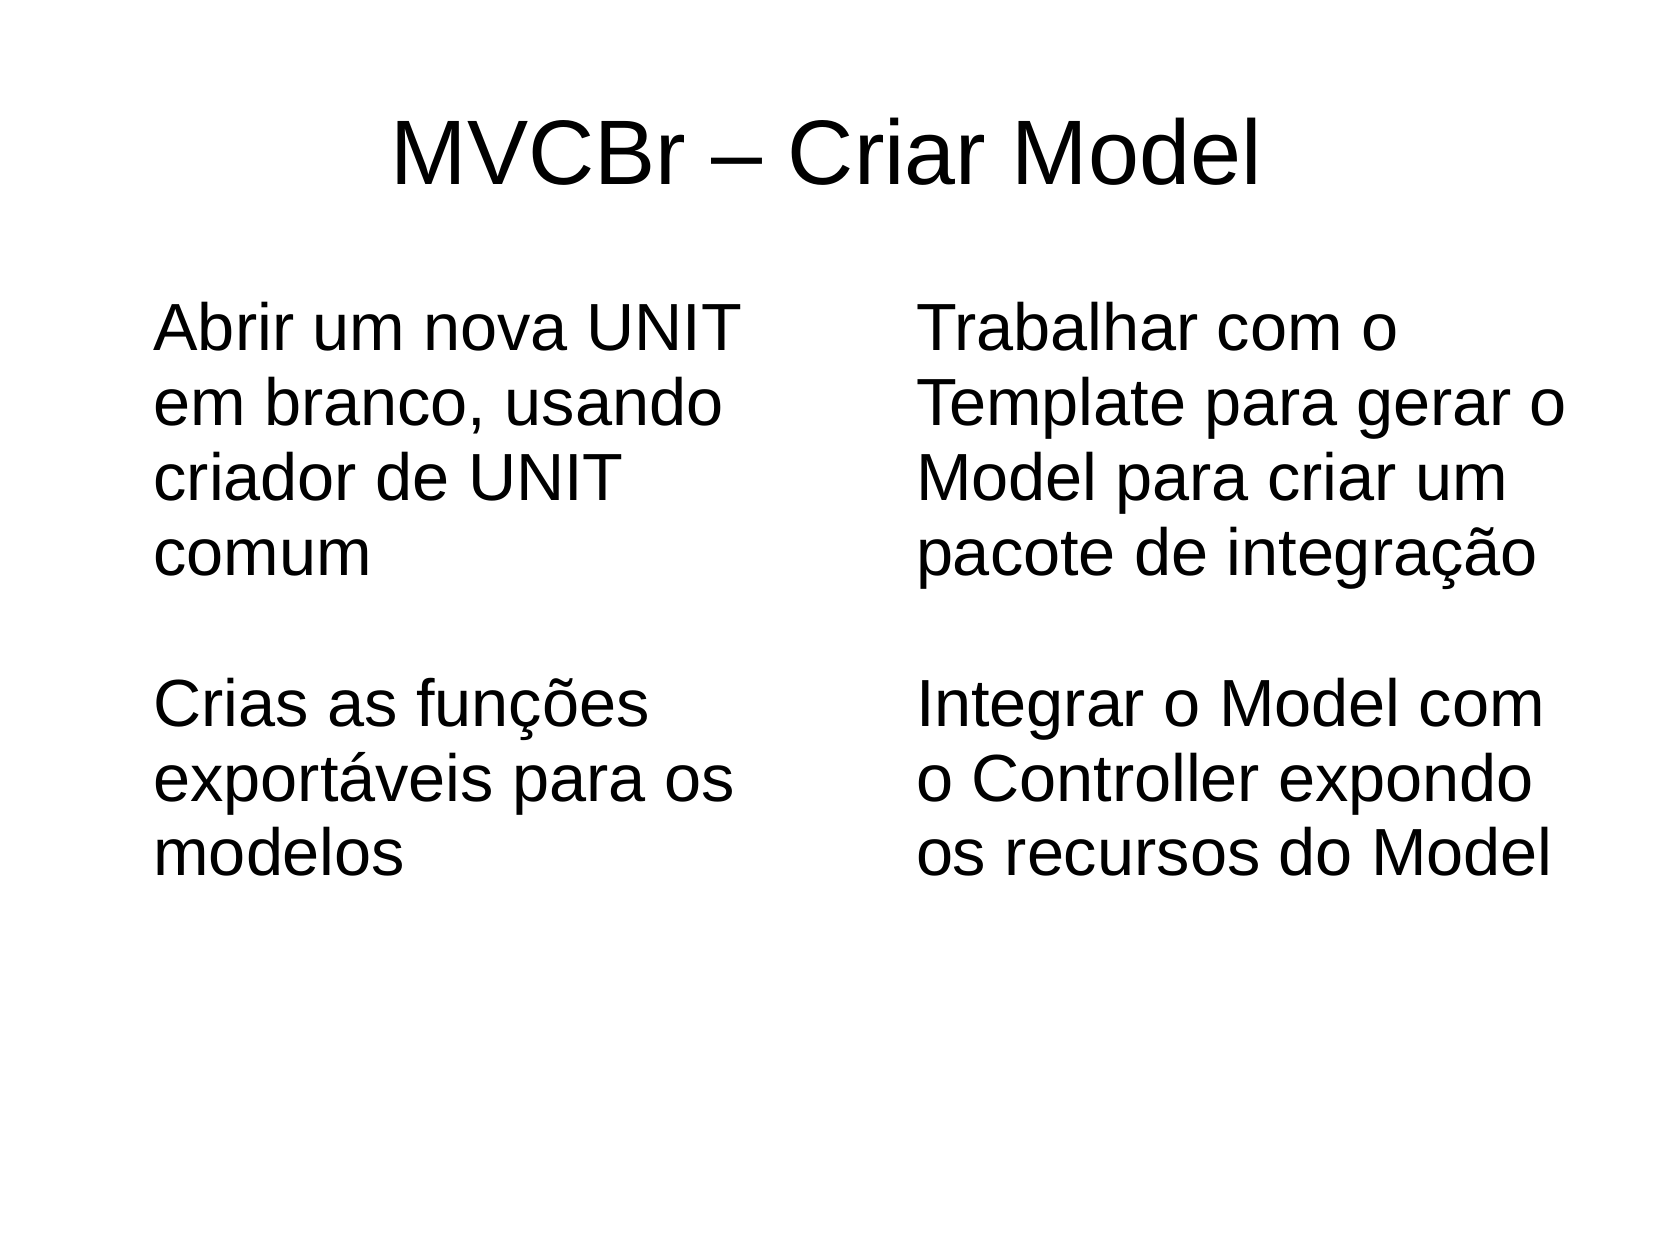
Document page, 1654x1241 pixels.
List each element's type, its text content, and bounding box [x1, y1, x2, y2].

list Crias as funções exportáveis para os modelos [82, 665, 809, 1009]
list Abrir um nova UNIT em branco, usando criador de UNIT comum [82, 290, 809, 634]
title MVCBr – Criar Model [82, 49, 1571, 257]
list Trabalhar com o Template para gerar o Model para criar um pacote de integração [845, 290, 1572, 634]
list Integrar o Model com o Controller expondo os recursos do Model [845, 665, 1572, 1009]
